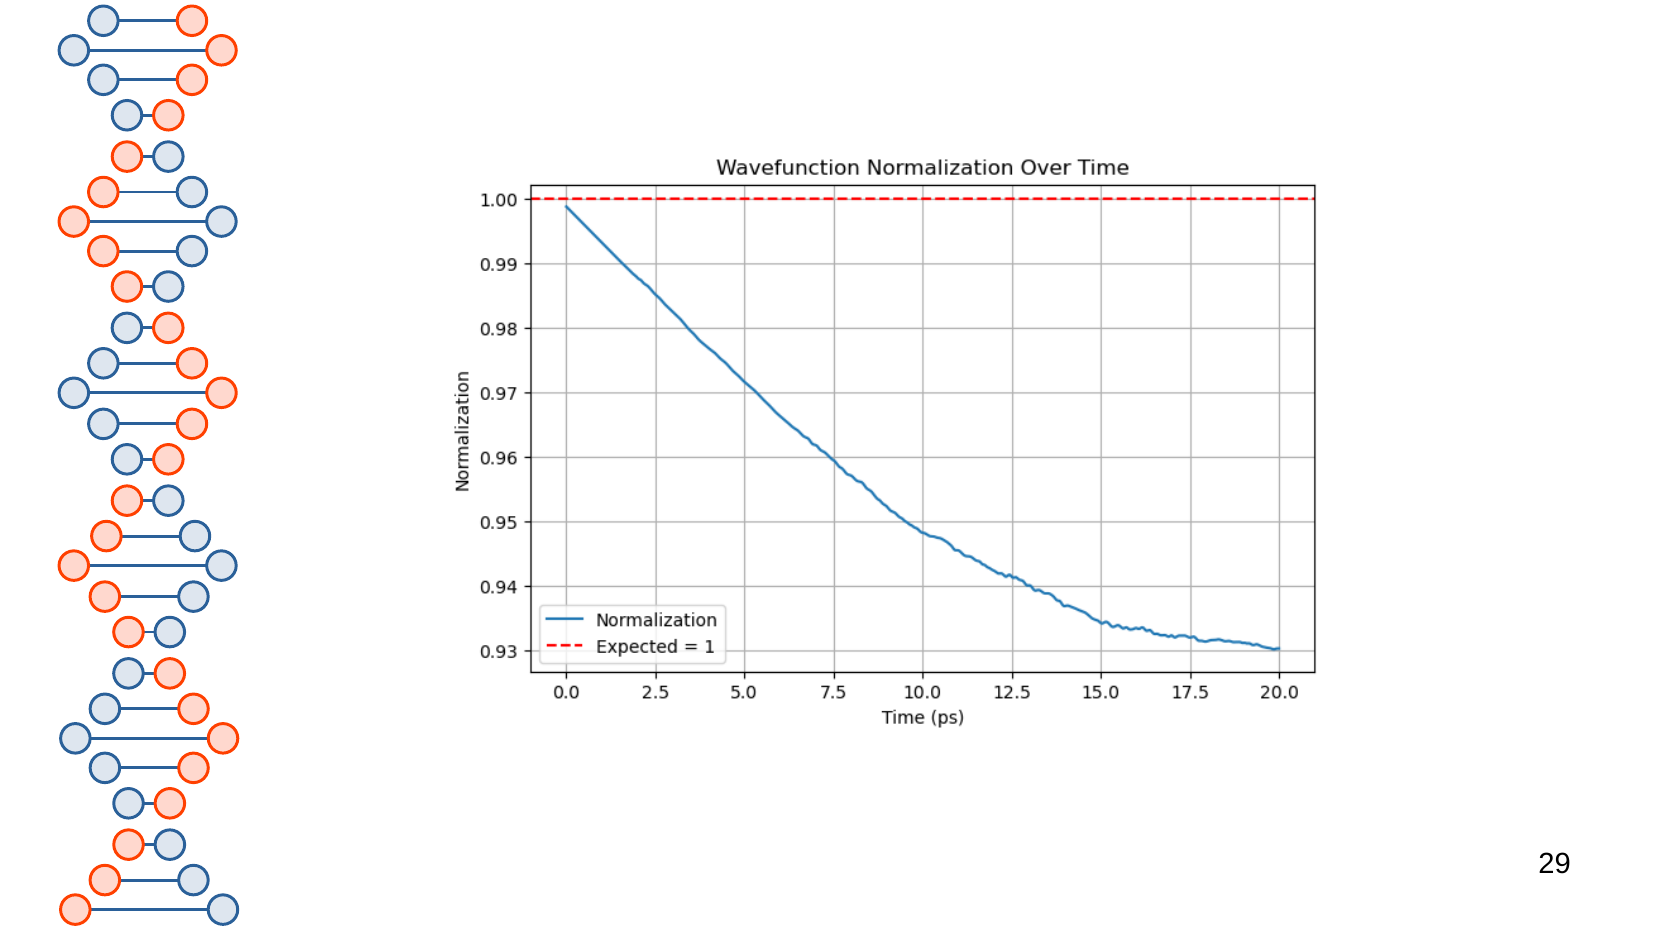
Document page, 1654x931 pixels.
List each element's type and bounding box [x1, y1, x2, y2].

picture [442, 147, 1327, 739]
